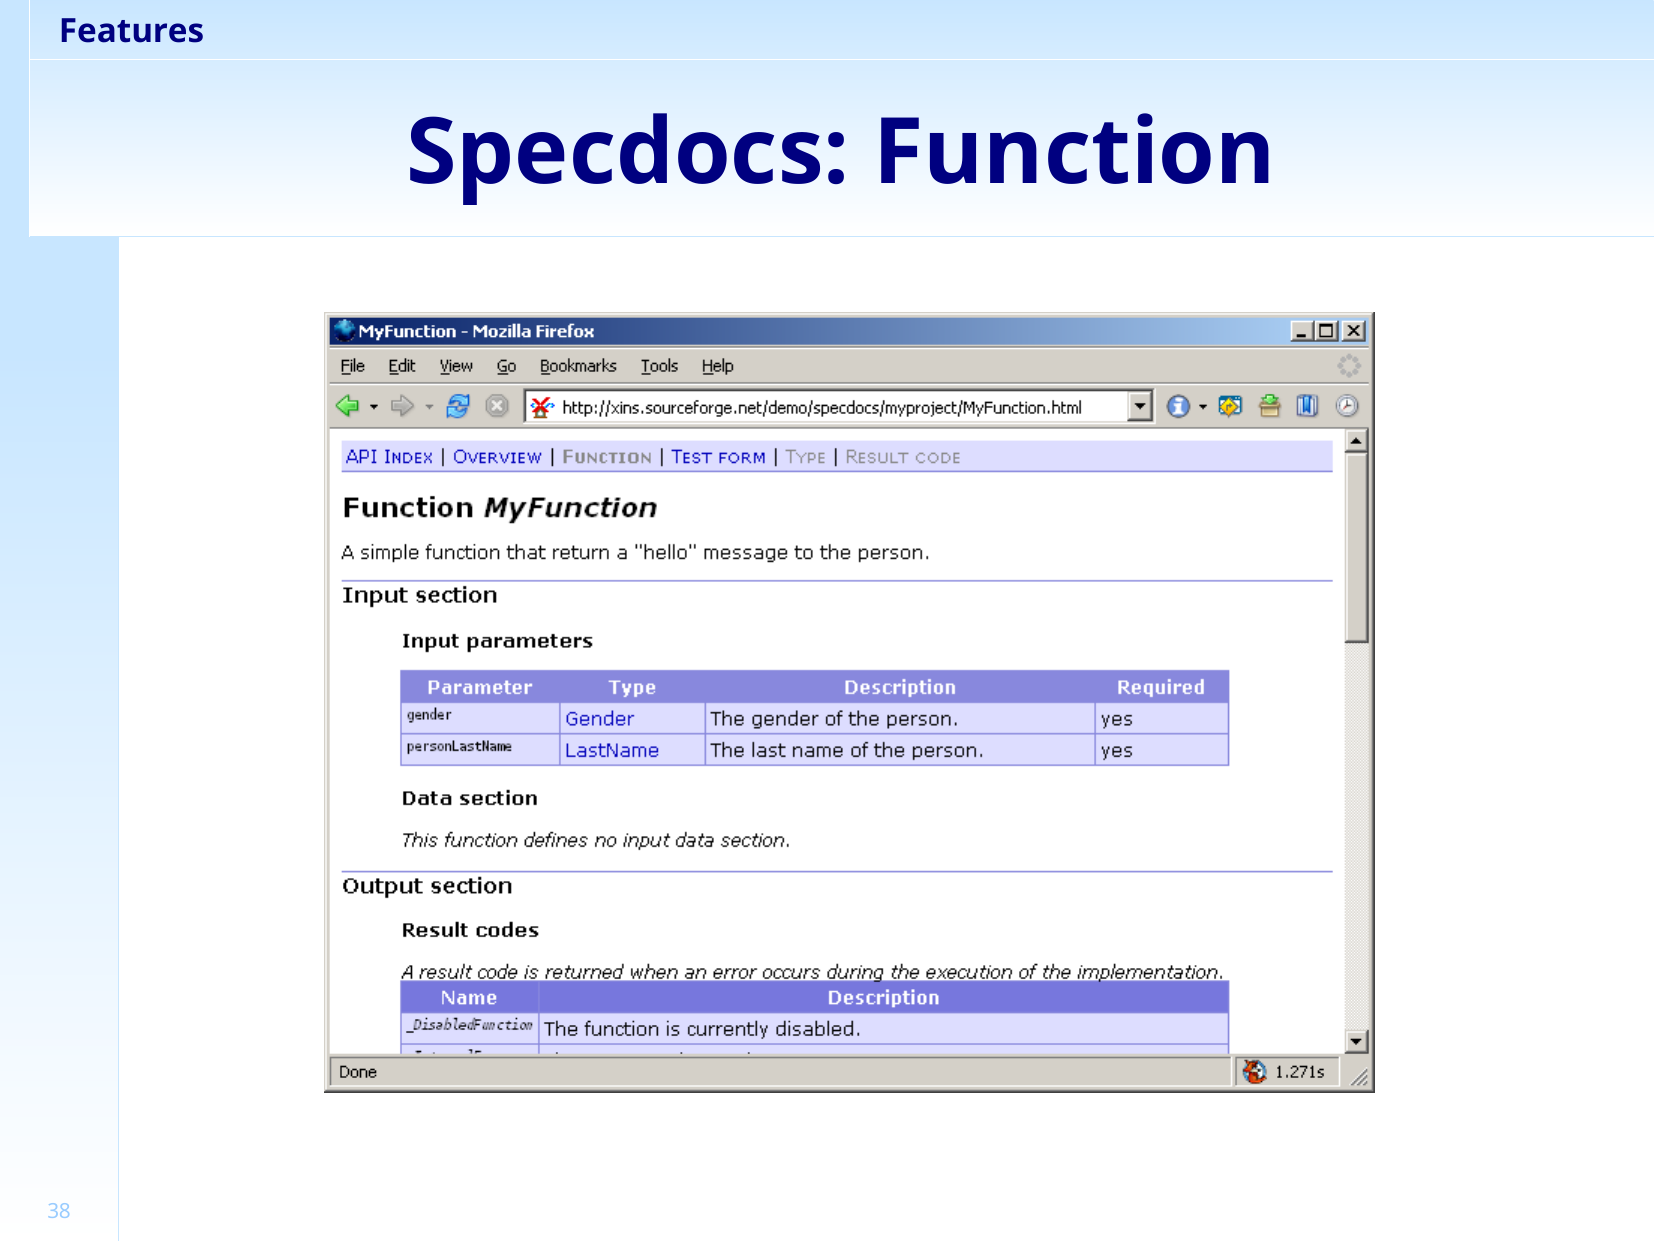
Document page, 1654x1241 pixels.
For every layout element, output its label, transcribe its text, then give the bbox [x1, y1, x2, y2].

title Specdocs: Function [29, 59, 1654, 237]
title Features [59, 0, 355, 60]
picture [324, 312, 1375, 1093]
